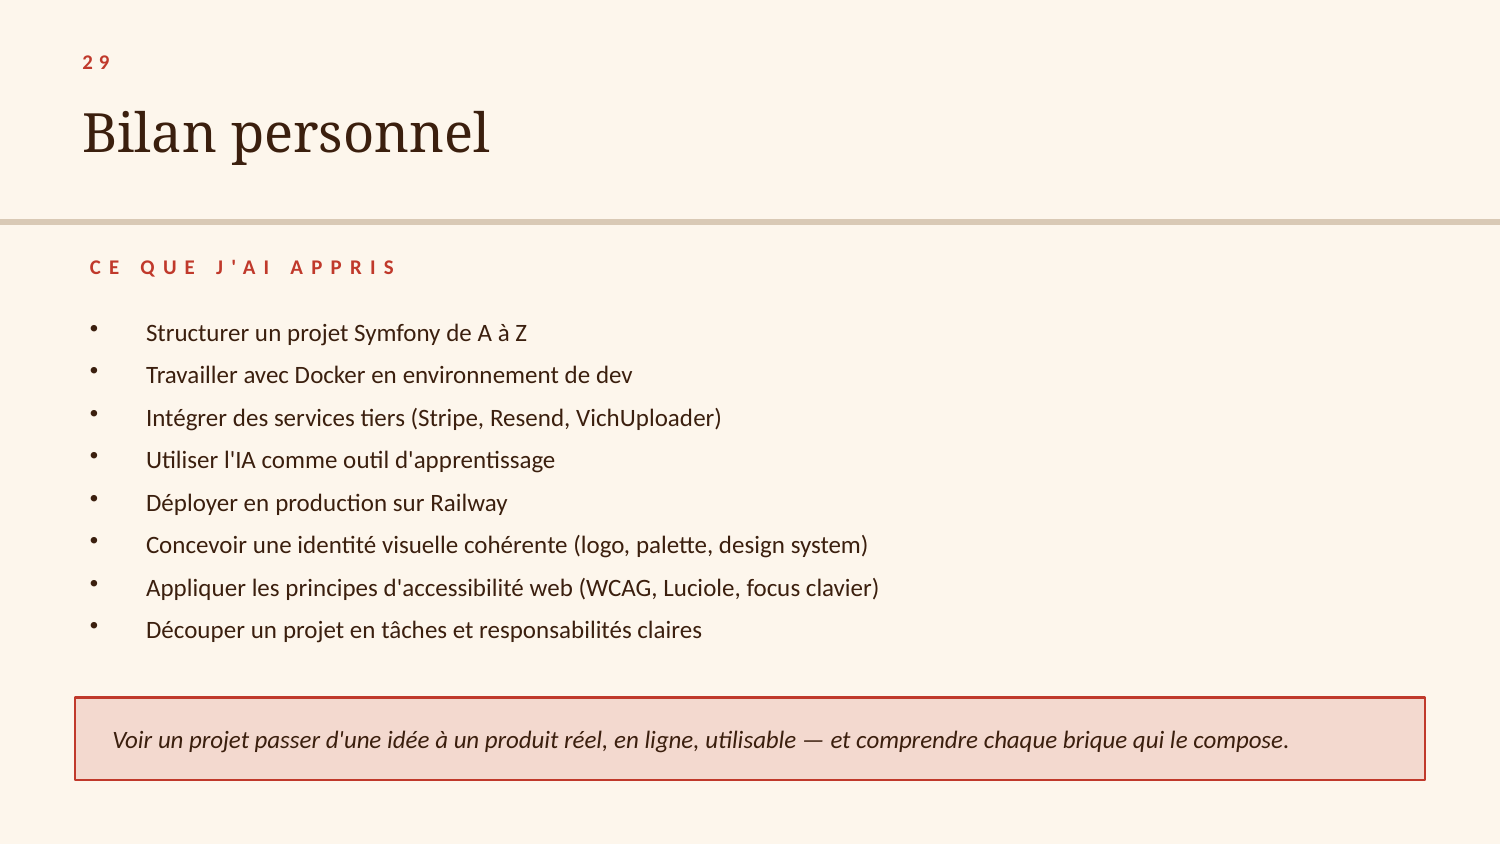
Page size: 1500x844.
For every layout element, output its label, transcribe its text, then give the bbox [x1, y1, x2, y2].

text_box 29 [67, 41, 218, 80]
text_box [1418, 697, 1425, 780]
text_box [0, 0, 1500, 225]
text_box Structurer un projet Symfony de A à Z Travailler avec Docker en environnement de dev Intégrer des services tiers (Stripe, Resend, VichUploader) Utiliser l'IA comme outil d'apprentissage Déployer en production sur Railway Concevoir une identité visuelle cohérente (logo, palette, design system) Appliquer les principes d'accessibilité web (WCAG, Luciole, focus clavier) Découper un projet en tâches et responsabilités claires [74, 292, 1425, 668]
text_box [74, 697, 97, 780]
text_box Bilan personnel [67, 82, 1433, 180]
text_box CE QUE J'AI APPRIS [74, 247, 825, 285]
text_box Voir un projet passer d'une idée à un produit réel, en ligne, utilisable — et comprendre chaque brique qui le compose. [97, 697, 1418, 780]
